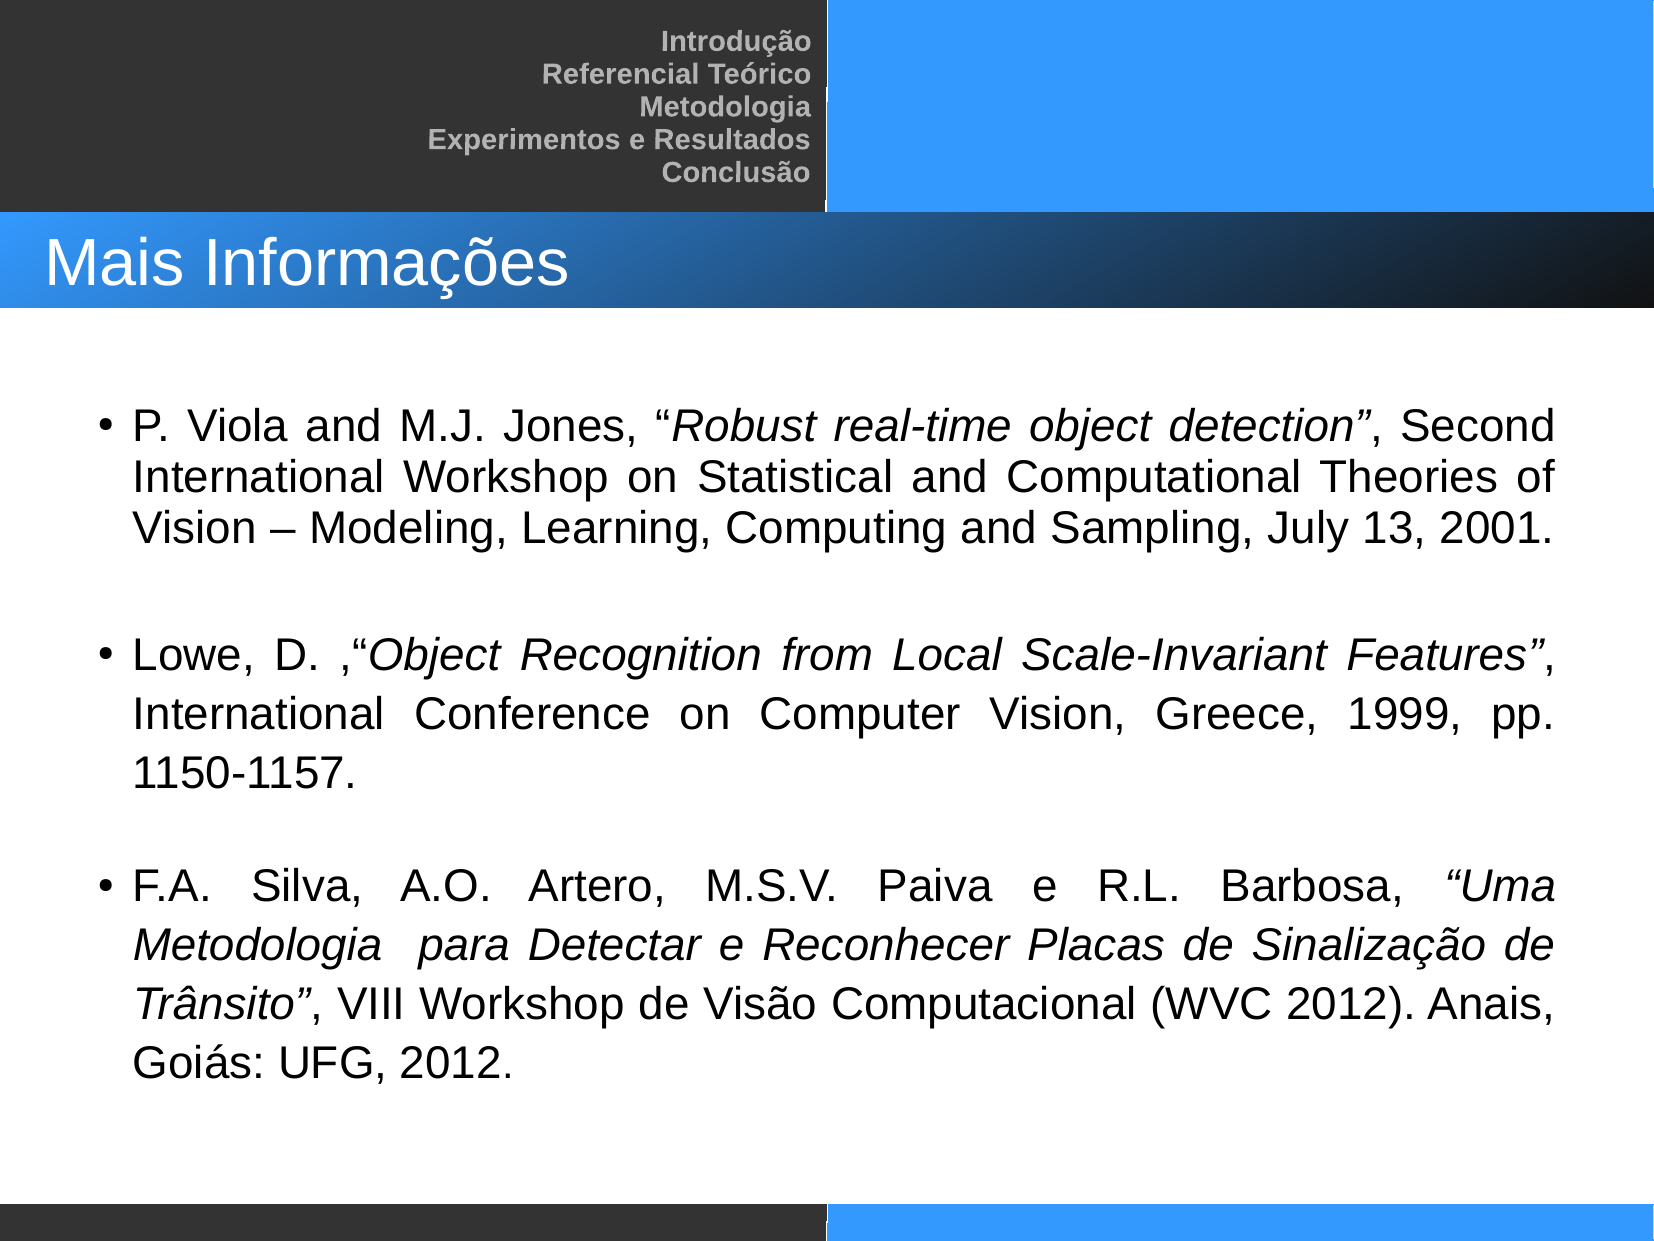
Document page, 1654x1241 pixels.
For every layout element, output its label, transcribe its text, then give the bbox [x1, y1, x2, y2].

text_box Mais Informações [0, 212, 1654, 308]
text_box [827, 0, 1654, 212]
text_box P. Viola and M.J. Jones, “Robust real-time object detection”, Second International Workshop on Statistical and Computational Theories of Vision – Modeling, Learning, Computing and Sampling, July 13, 2001. Lowe, D. ,“Object Recognition from Local Scale-Invariant Features”, International Conference on Computer Vision, Greece, 1999, pp. 1150-1157. F.A. Silva, A.O. Artero, M.S.V. Paiva e R.L. Barbosa, “Uma Metodologia para Detectar e Reconhecer Placas de Sinalização de Trânsito”, VIII Workshop de Visão Computacional (WVC 2012). Anais, Goiás: UFG, 2012. [82, 392, 1571, 1094]
text_box [0, 1204, 827, 1241]
text_box Introdução Referencial Teórico Metodologia Experimentos e Resultados Conclusão [0, 0, 827, 212]
text_box [827, 1204, 1654, 1241]
